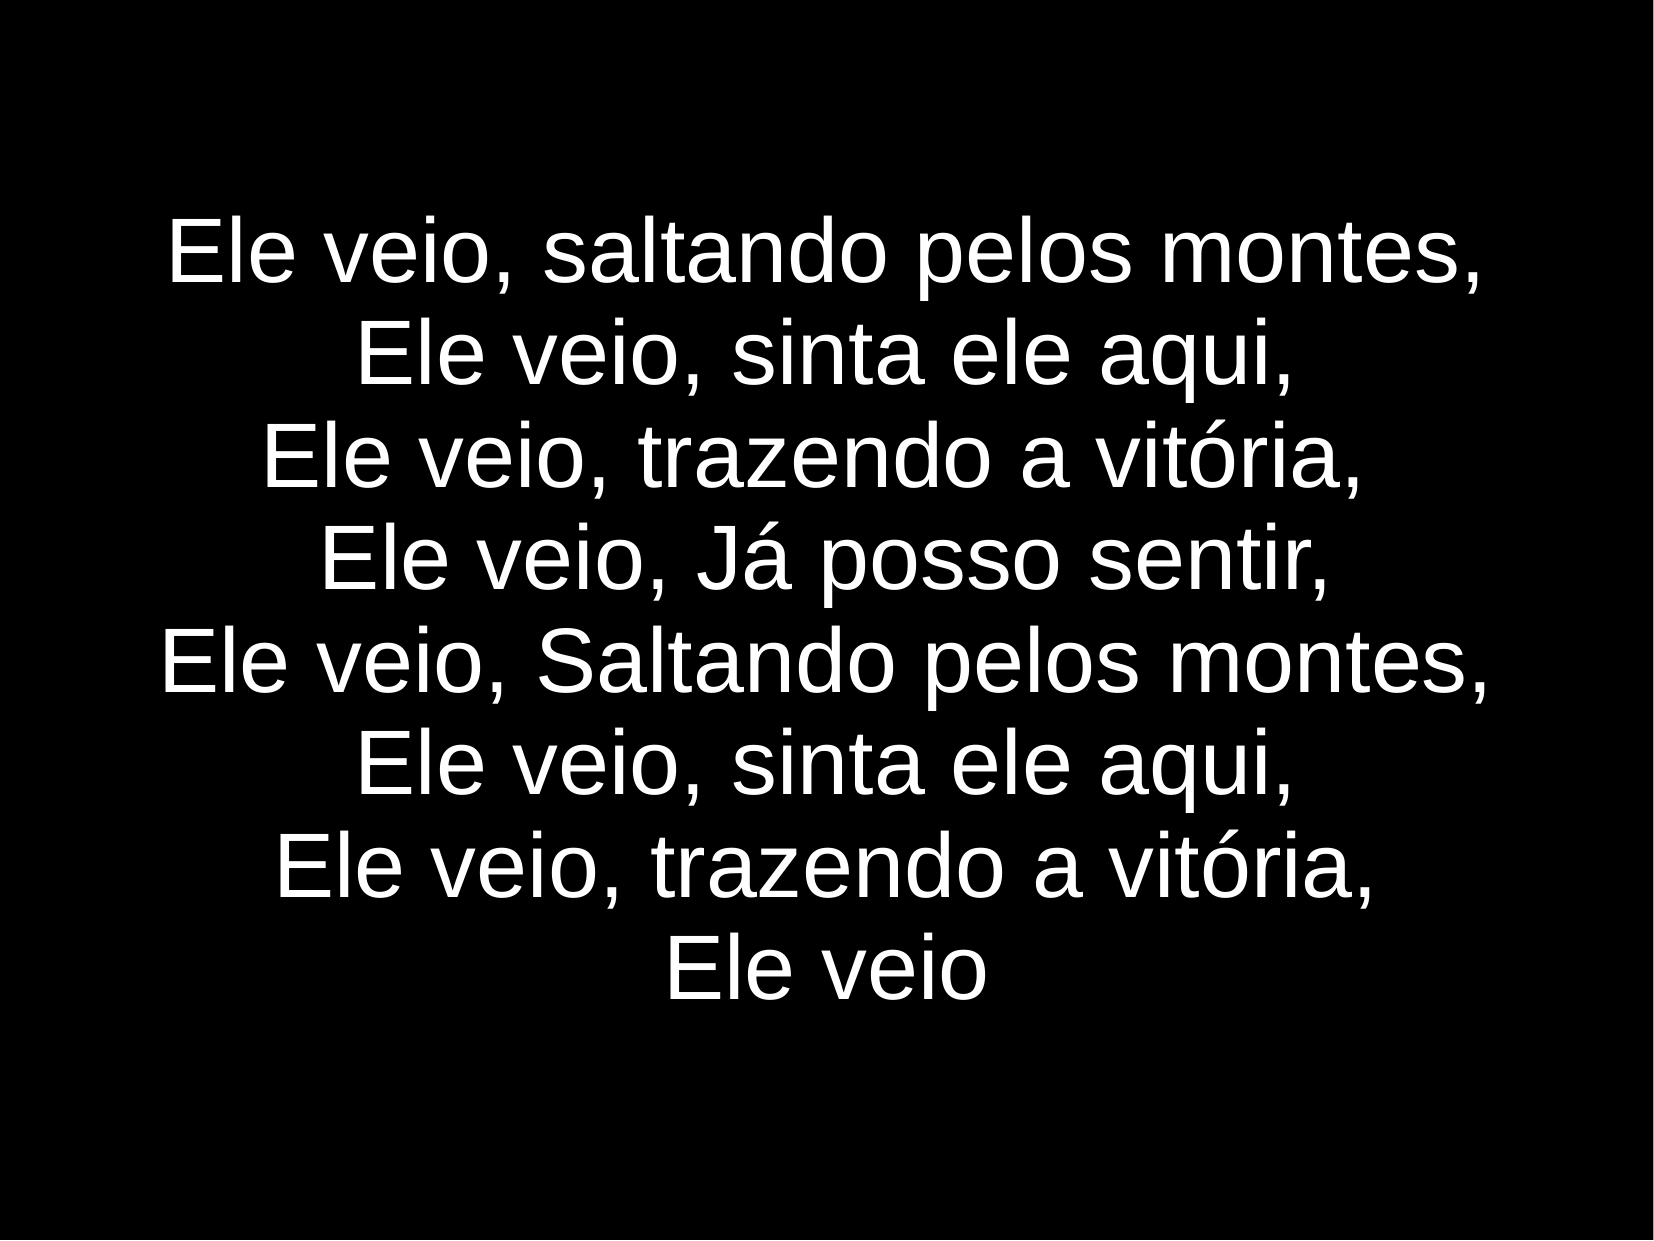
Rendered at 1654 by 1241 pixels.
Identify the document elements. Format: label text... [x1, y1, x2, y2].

subtitle Ele veio, saltando pelos montes, Ele veio, sinta ele aqui, Ele veio, trazendo a vitória, Ele veio, Já posso sentir, Ele veio, Saltando pelos montes, Ele veio, sinta ele aqui, Ele veio, trazendo a vitória, Ele veio [82, 49, 1571, 1170]
